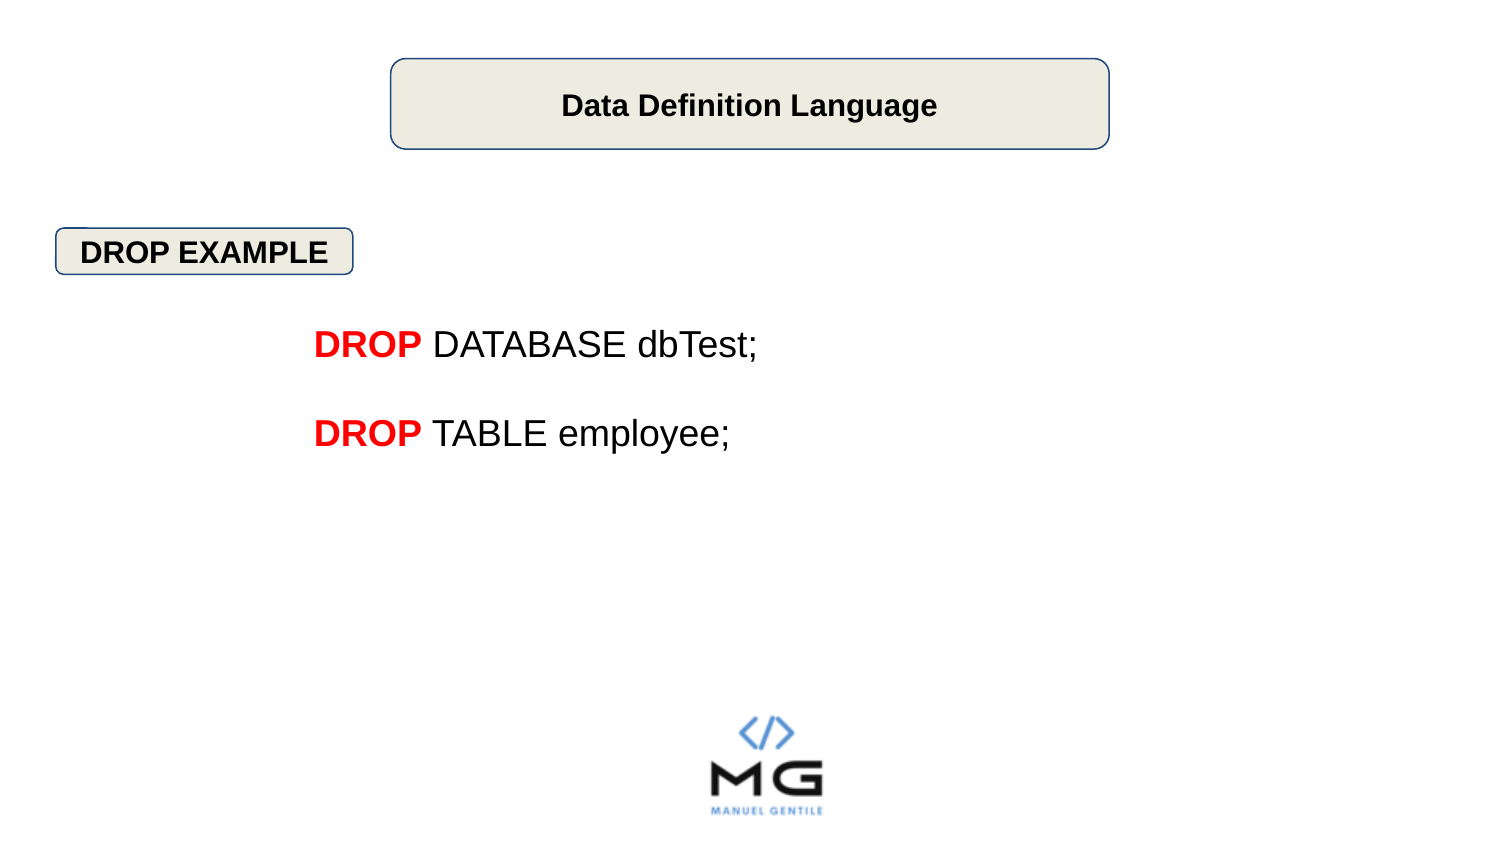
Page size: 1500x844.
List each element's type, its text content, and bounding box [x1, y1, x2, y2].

text_box DROP EXAMPLE [55, 228, 353, 275]
text_box Data Definition Language [390, 58, 1110, 150]
text_box DROP DATABASE dbTest; [298, 305, 1066, 375]
picture [688, 687, 846, 844]
text_box DROP TABLE employee; [298, 393, 1066, 463]
